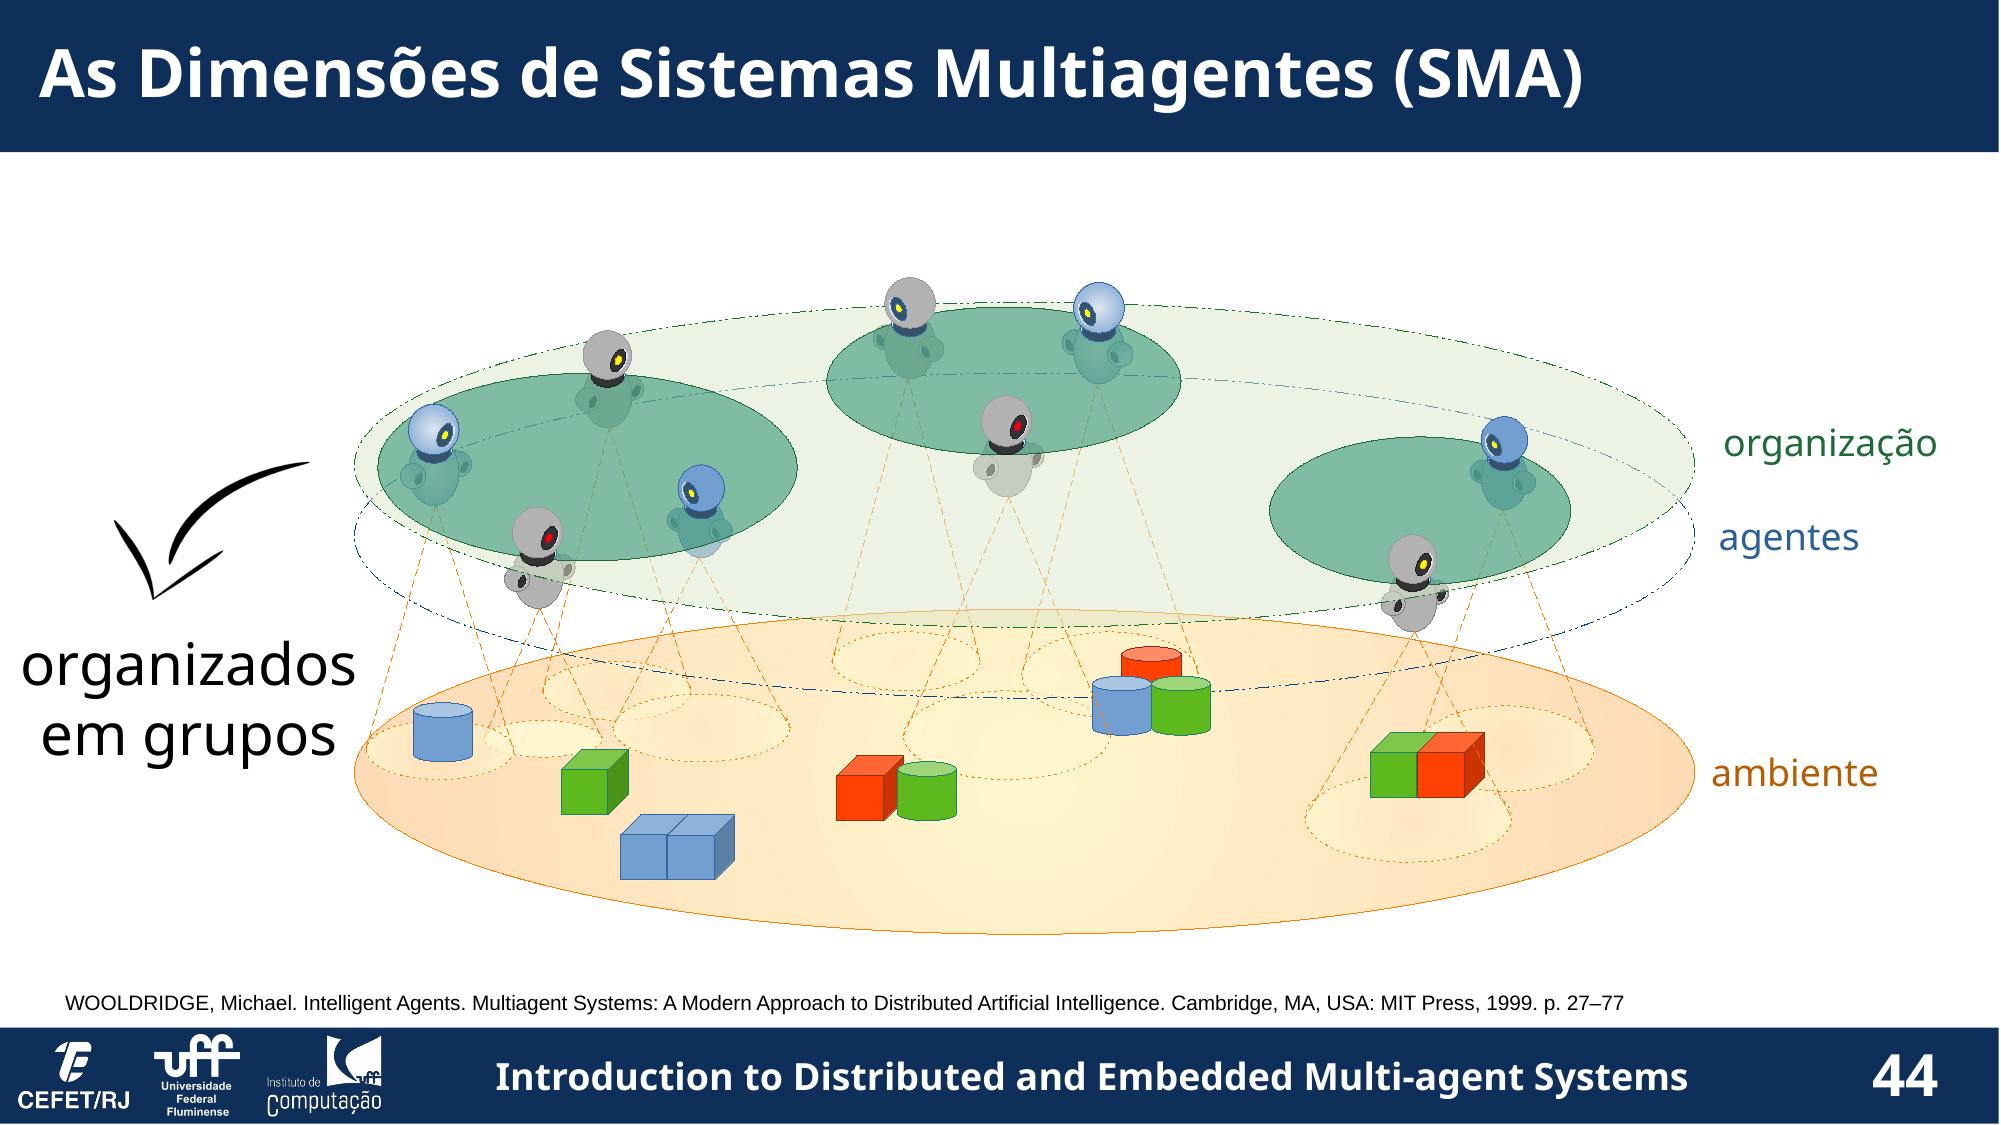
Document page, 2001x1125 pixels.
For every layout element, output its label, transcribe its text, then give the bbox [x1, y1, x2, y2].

picture [93, 393, 311, 611]
picture [18, 1021, 129, 1125]
text_box organizados em grupos [0, 620, 396, 775]
text_box [354, 277, 1695, 935]
picture [265, 1033, 383, 1117]
text_box WOOLDRIDGE, Michael. Intelligent Agents. Multiagent Systems: A Modern Approach to Distributed Artificial Intelligence. Cambridge, MA, USA: MIT Press, 1999. p. 27–77 [50, 982, 1969, 1023]
text_box ambiente [1618, 741, 1973, 802]
picture [153, 1033, 241, 1121]
text_box organização [1653, 411, 2000, 472]
text_box agentes [1612, 505, 1967, 566]
text_box As Dimensões de Sistemas Multiagentes (SMA) [25, 23, 1999, 119]
